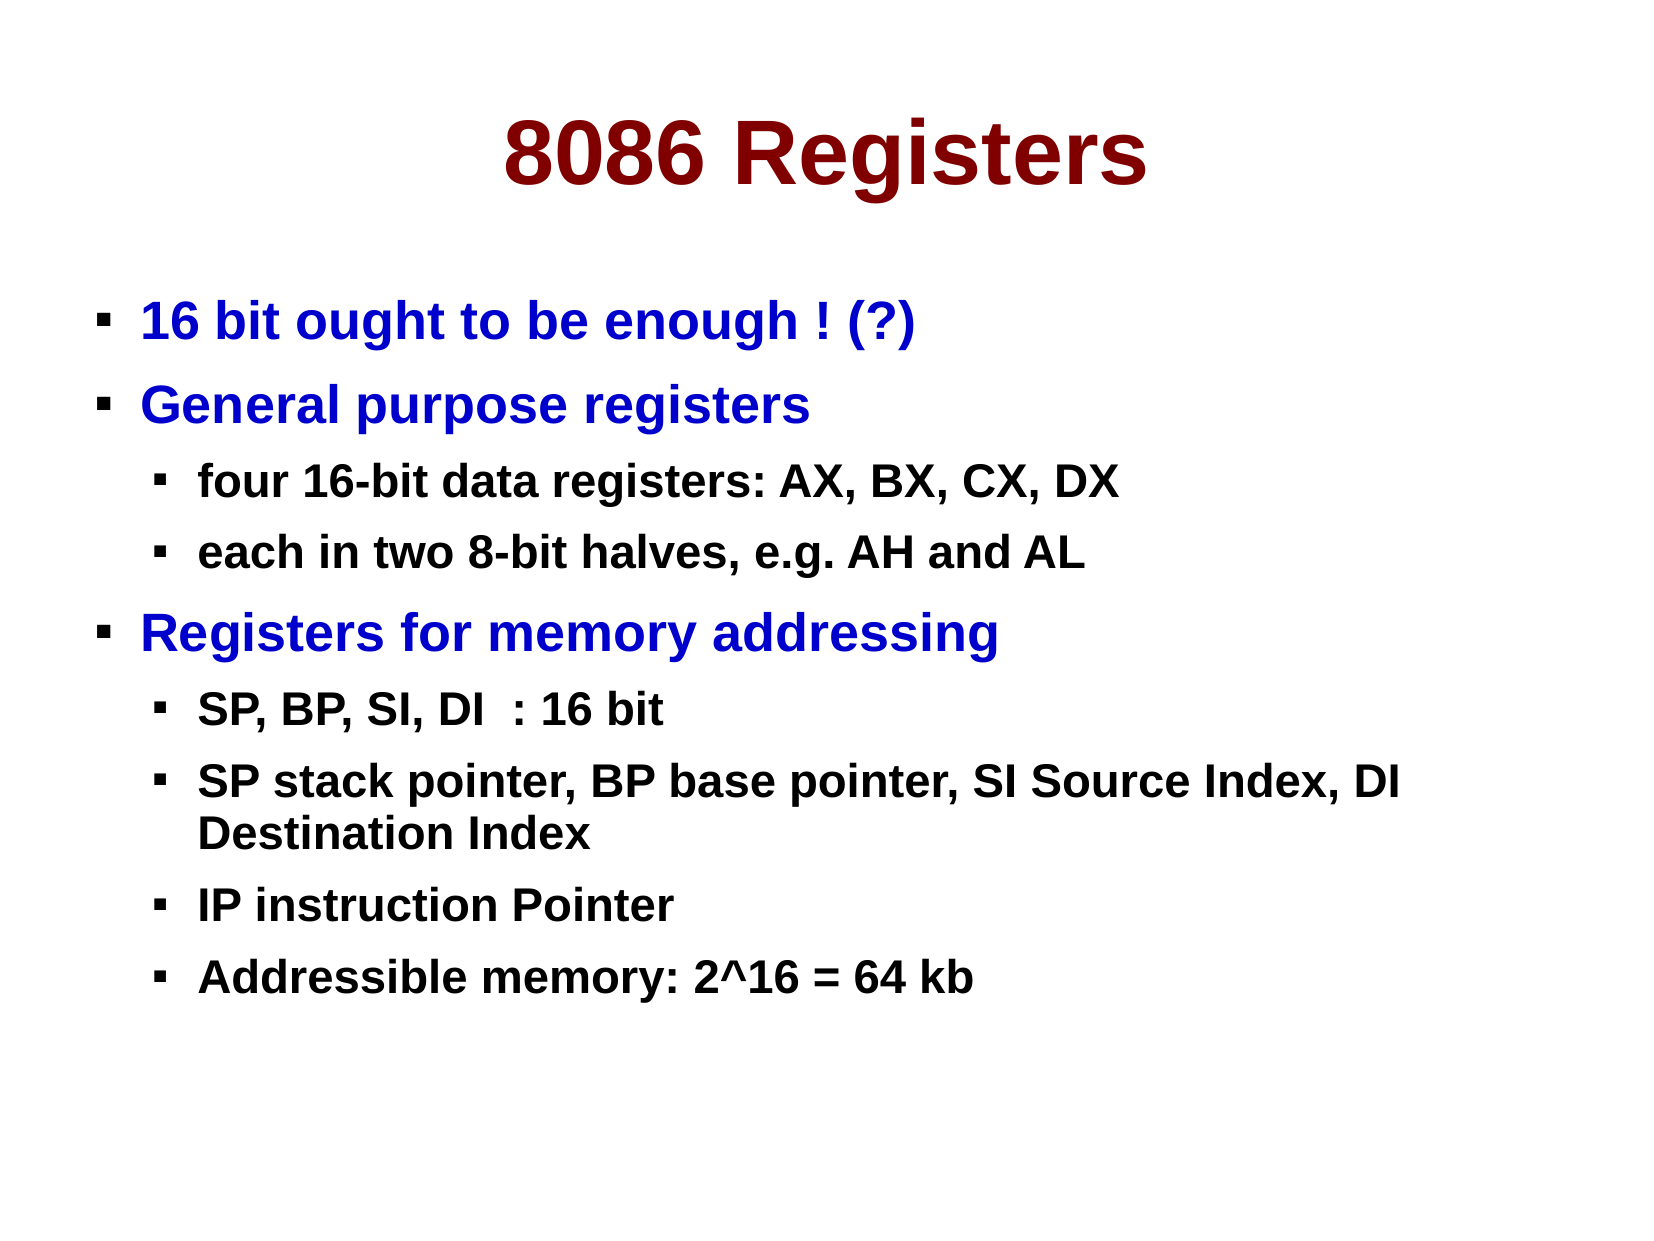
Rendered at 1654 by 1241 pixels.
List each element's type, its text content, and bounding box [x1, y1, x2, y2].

list 16 bit ought to be enough ! (?) General purpose registers four 16-bit data registers: AX, BX, CX, DX each in two 8-bit halves, e.g. AH and AL Registers for memory addressing SP, BP, SI, DI : 16 bit SP stack pointer, BP base pointer, SI Source Index, DI Destination Index IP instruction Pointer Addressible memory: 2^16 = 64 kb [82, 290, 1571, 1010]
title 8086 Registers [82, 49, 1571, 257]
